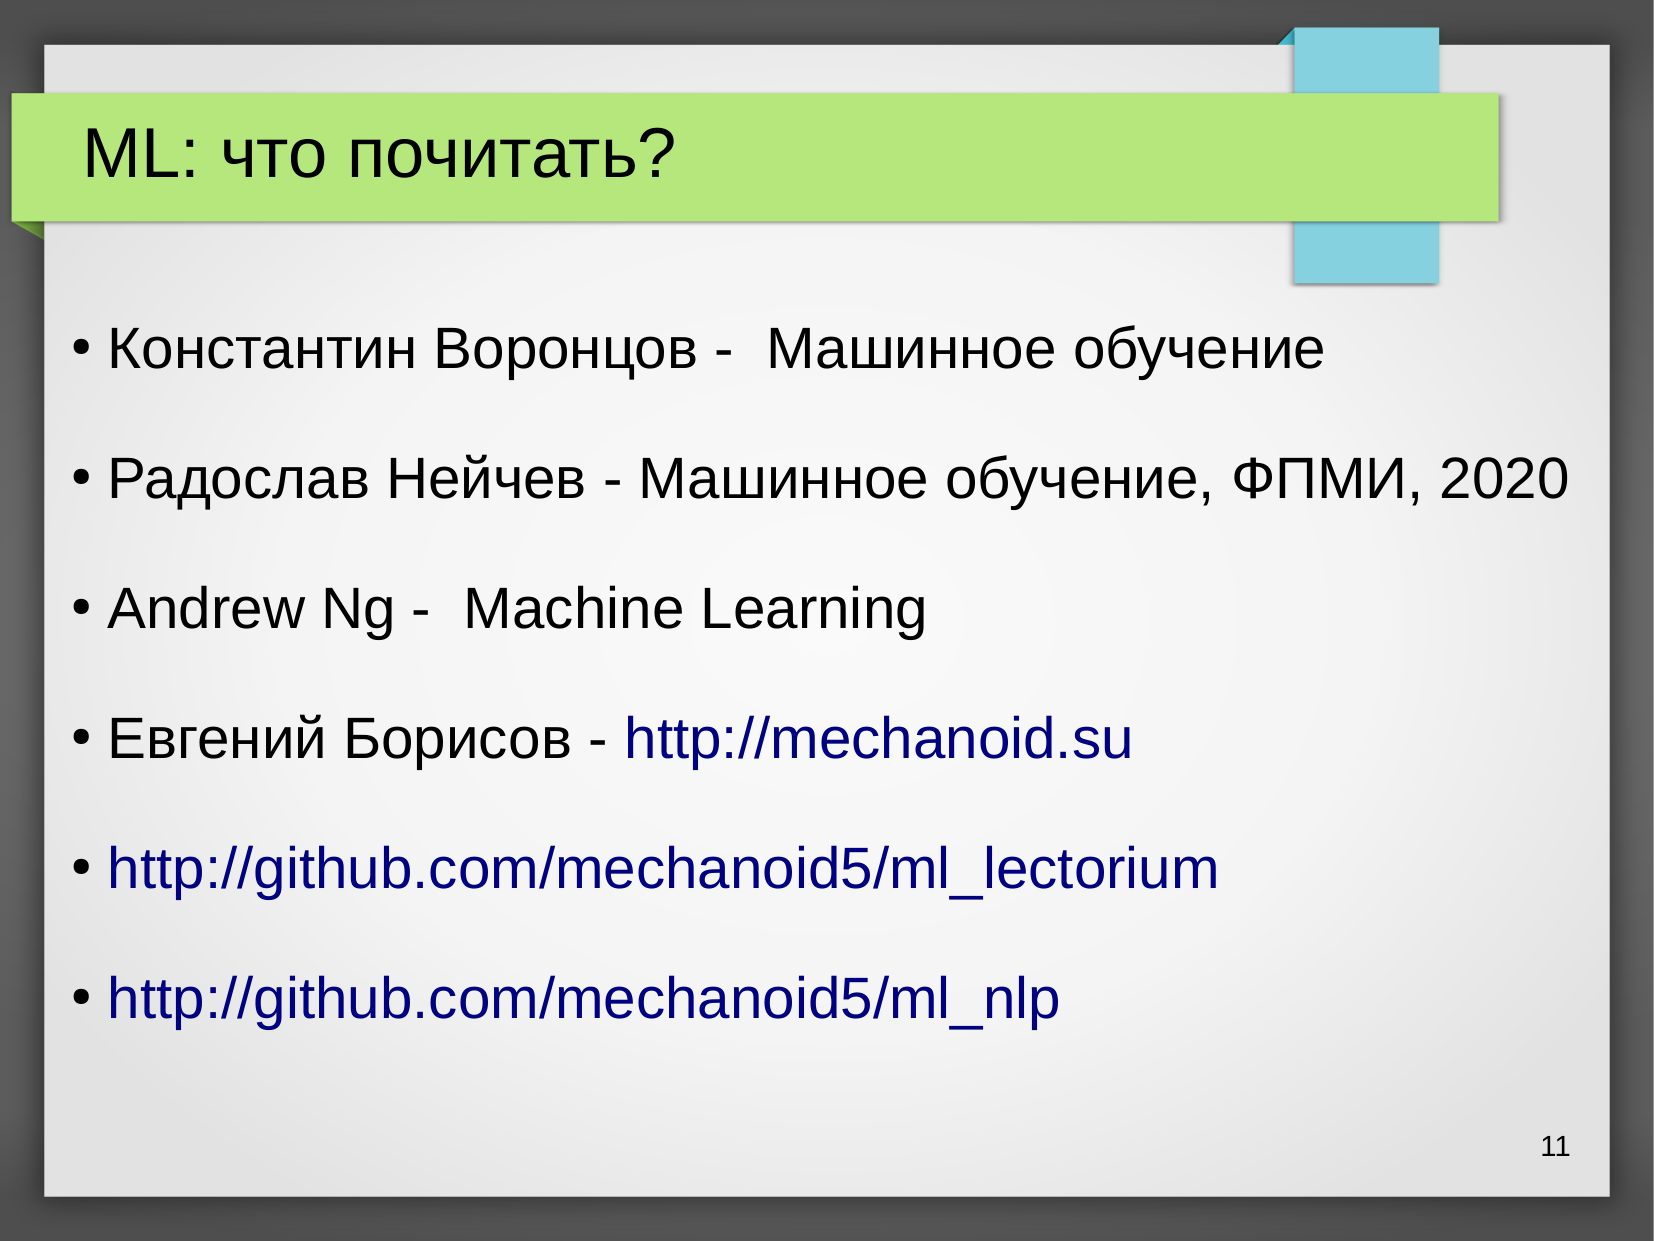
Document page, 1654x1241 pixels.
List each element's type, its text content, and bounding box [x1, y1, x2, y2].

picture [0, 0, 1654, 1241]
subtitle Константин Воронцов - Машинное обучение Радослав Нейчев - Машинное обучение, ФПМИ, 2020 Andrew Ng - Machine Learning Евгений Борисов - http://mechanoid.su http://github.com/mechanoid5/ml_lectorium http://github.com/mechanoid5/ml_nlp [59, 250, 1595, 1031]
title ML: что почитать? [82, 49, 1571, 250]
